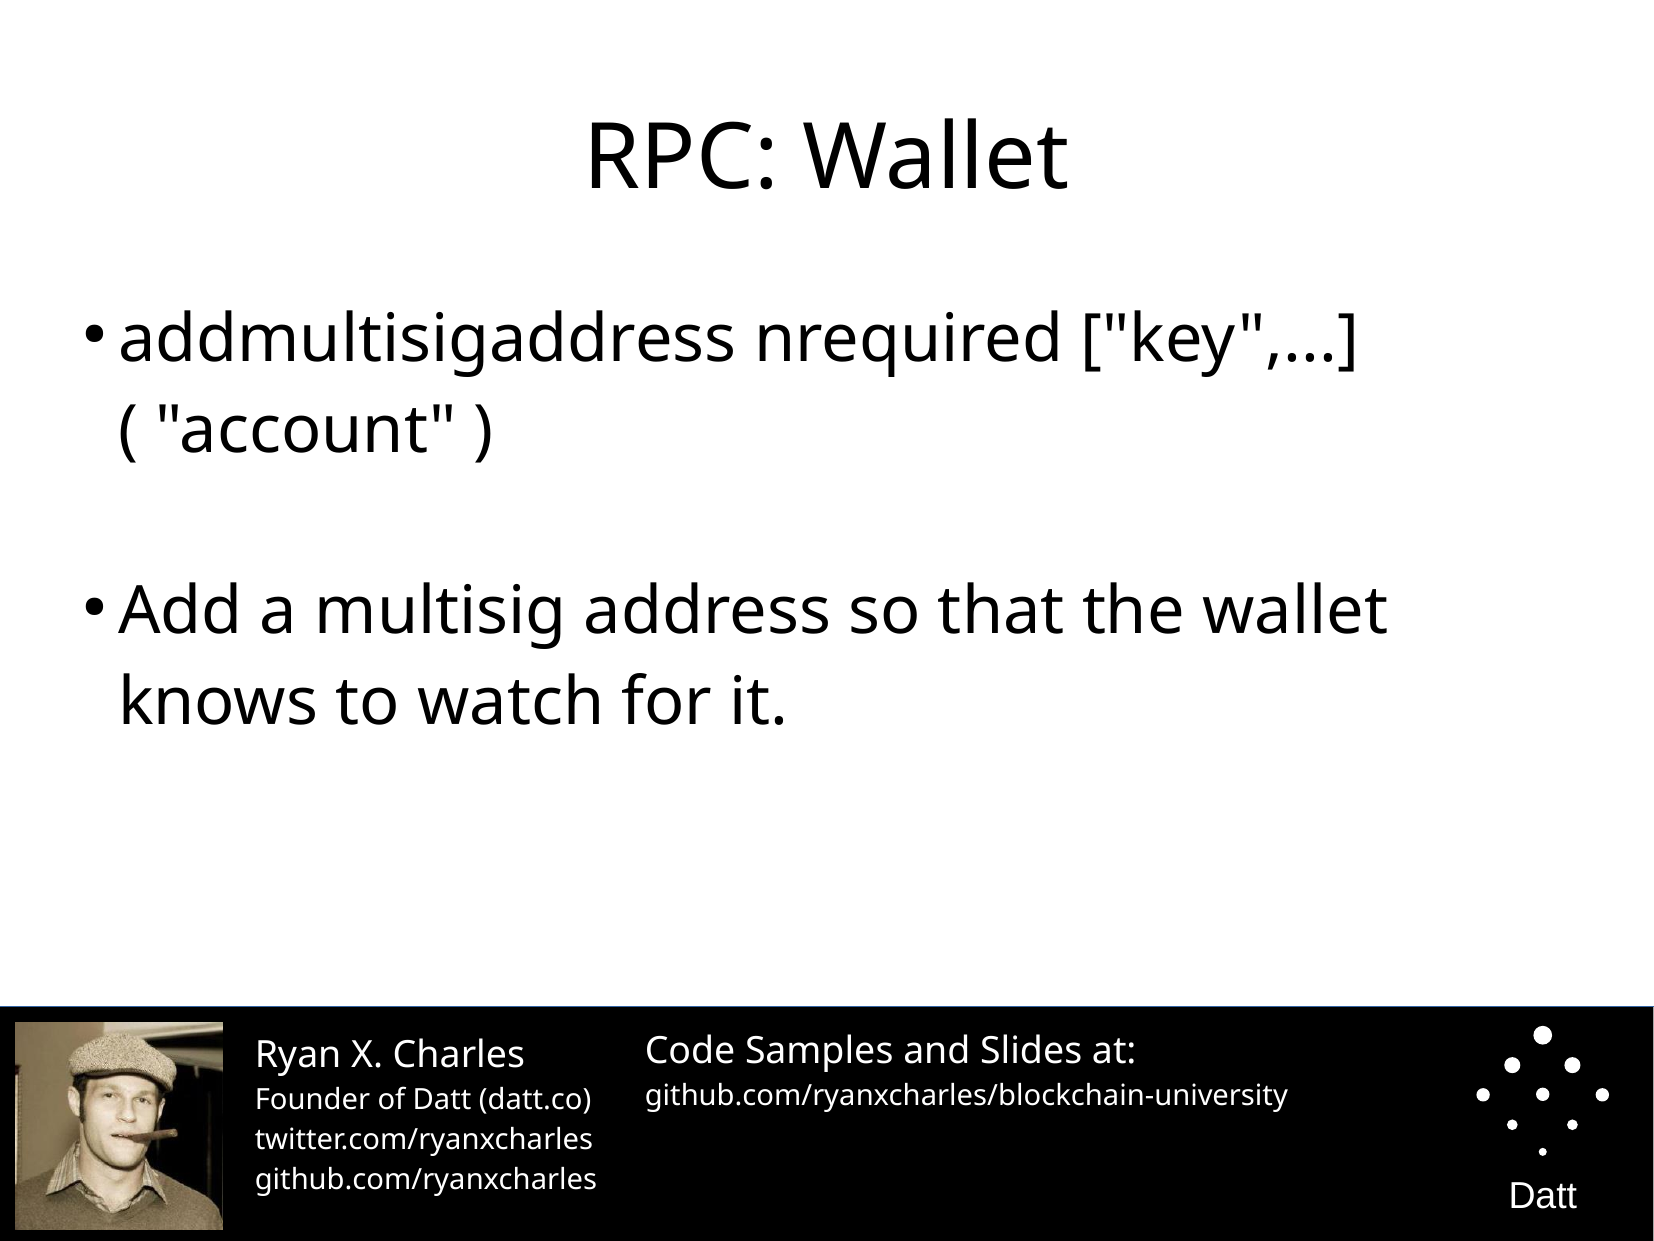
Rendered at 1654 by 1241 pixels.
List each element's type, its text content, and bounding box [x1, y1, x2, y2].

text_box Ryan X. Charles Founder of Datt (datt.co) twitter.com/ryanxcharles github.com/ryanxcharles [240, 1020, 976, 1241]
subtitle addmultisigaddress nrequired ["key",...] ( "account" ) Add a multisig address so that the wallet knows to watch for it. [82, 290, 1571, 1006]
text_box [0, 1006, 1654, 1241]
picture [15, 1022, 223, 1231]
text_box Datt [1452, 1167, 1633, 1241]
picture [1475, 1023, 1611, 1159]
text_box Code Samples and Slides at: github.com/ryanxcharles/blockchain-university [630, 1015, 1403, 1156]
title RPC: Wallet [82, 49, 1571, 257]
